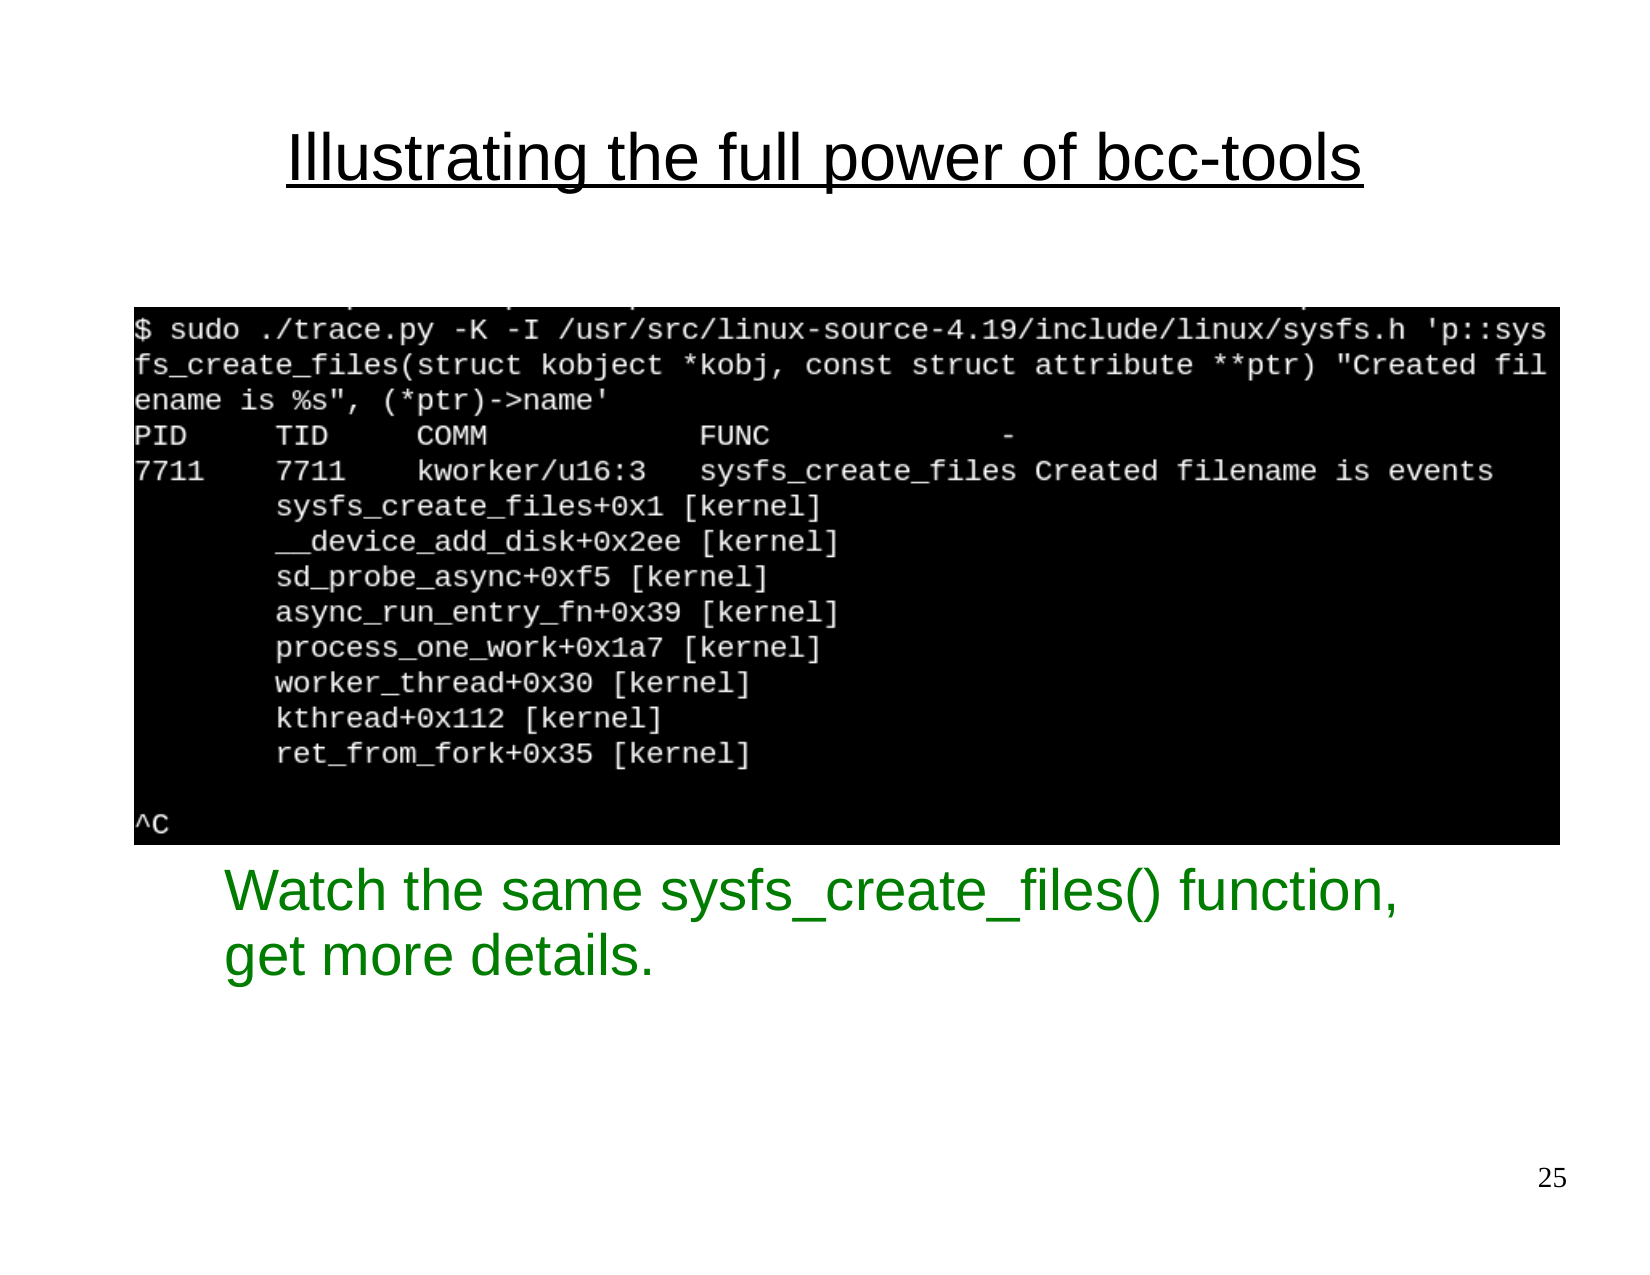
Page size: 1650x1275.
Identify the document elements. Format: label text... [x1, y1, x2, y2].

picture [134, 307, 1560, 845]
title Illustrating the full power of bcc-tools [82, 50, 1568, 264]
text_box Watch the same sysfs_create_files() function, get more details. [209, 850, 1417, 996]
